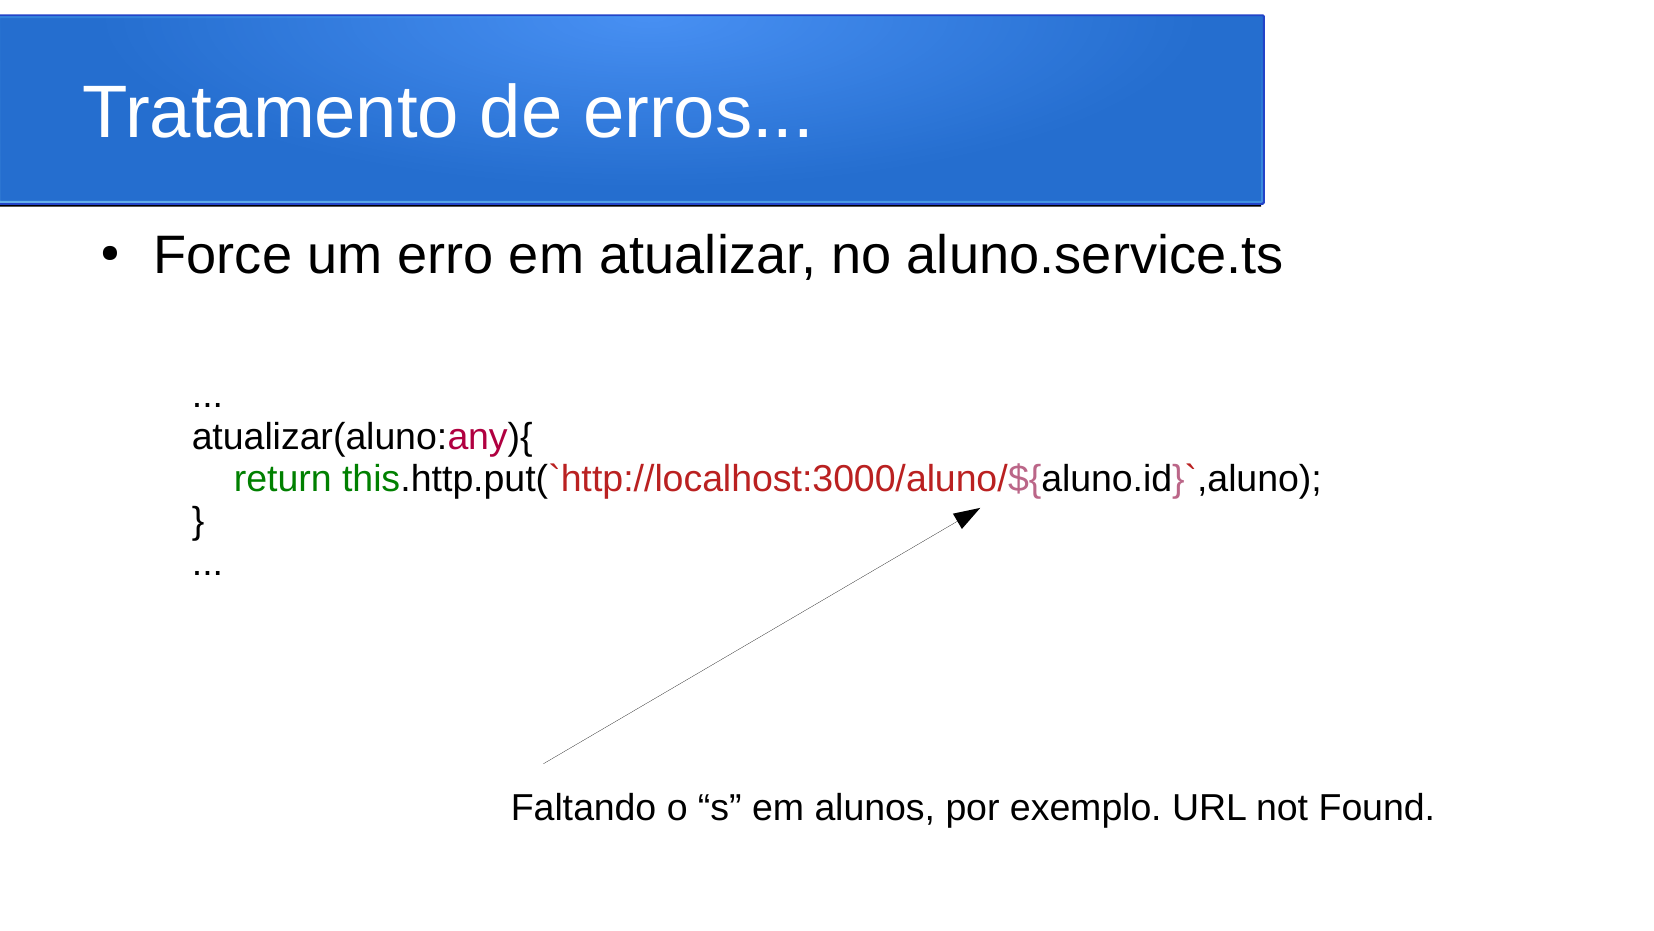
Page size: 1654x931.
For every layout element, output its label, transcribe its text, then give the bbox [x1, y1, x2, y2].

text_box Faltando o “s” em alunos, por exemplo. URL not Found. [496, 779, 1451, 837]
list Force um erro em atualizar, no aluno.service.ts [82, 224, 1571, 764]
title Tratamento de erros... [82, 35, 1235, 189]
text_box ... atualizar(aluno:any){ return this.http.put(`http://localhost:3000/aluno/${aluno.id}`,aluno); } ... [177, 366, 1489, 591]
